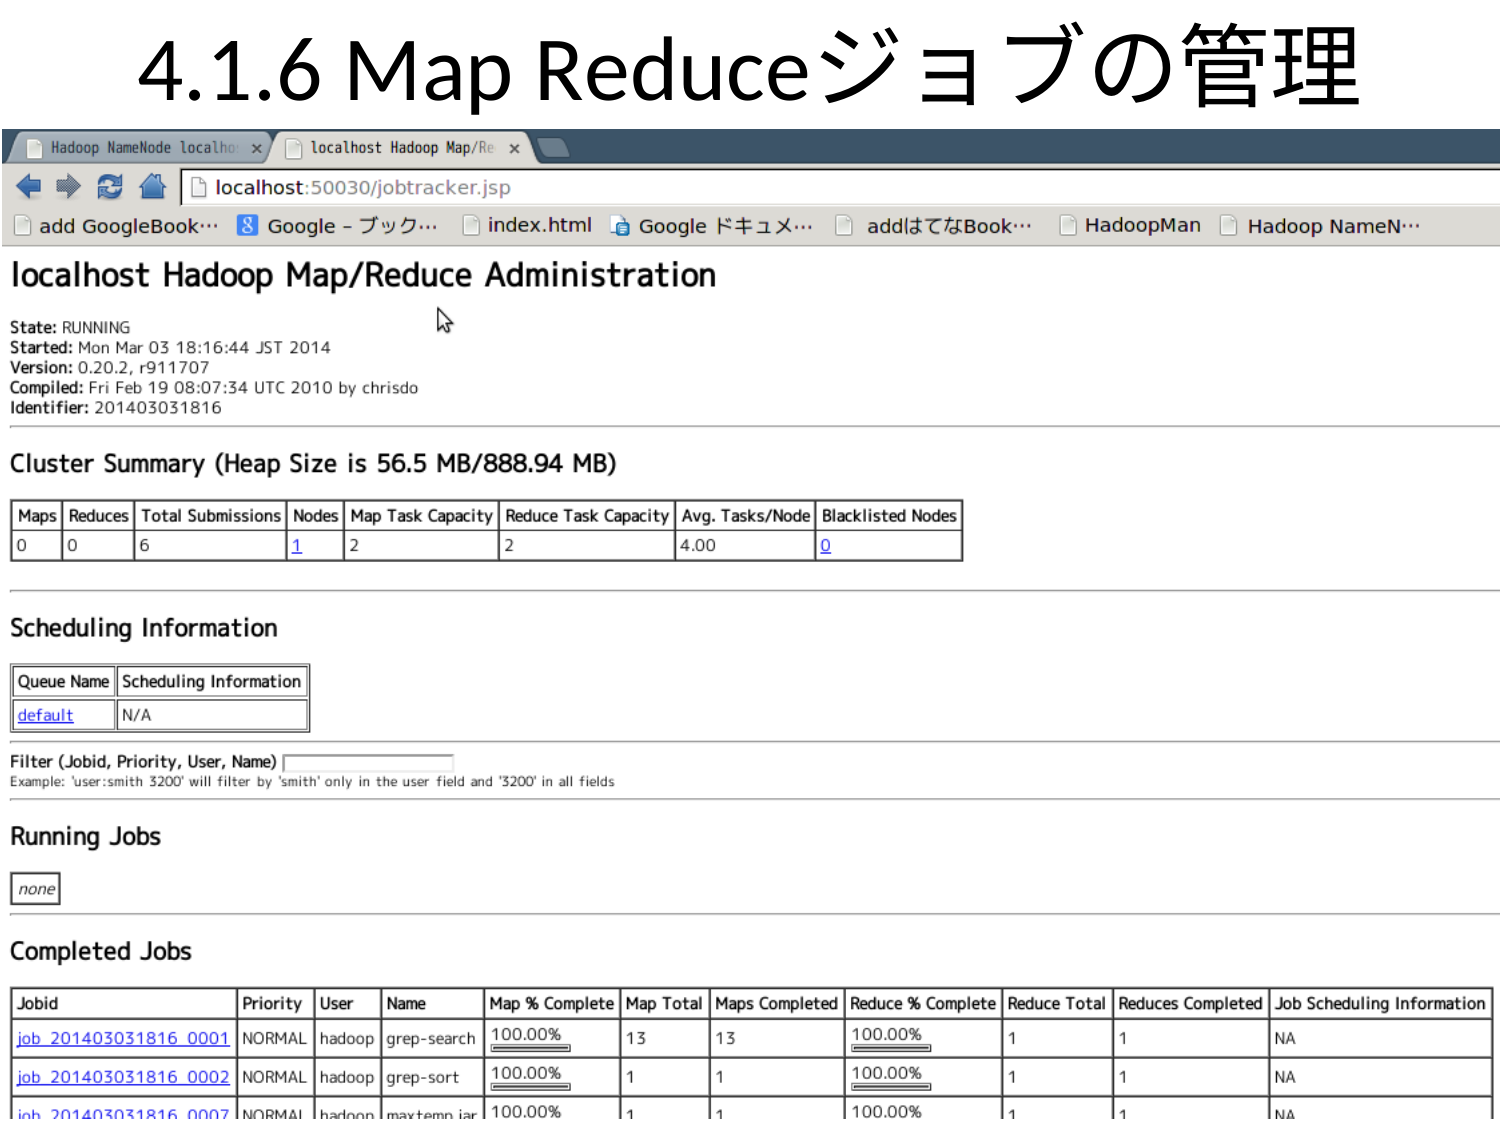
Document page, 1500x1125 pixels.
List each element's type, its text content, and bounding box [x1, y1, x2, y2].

title 4.1.6 Map Reduceジョブの管理 [75, 1, 1426, 127]
picture [2, 129, 1500, 1119]
